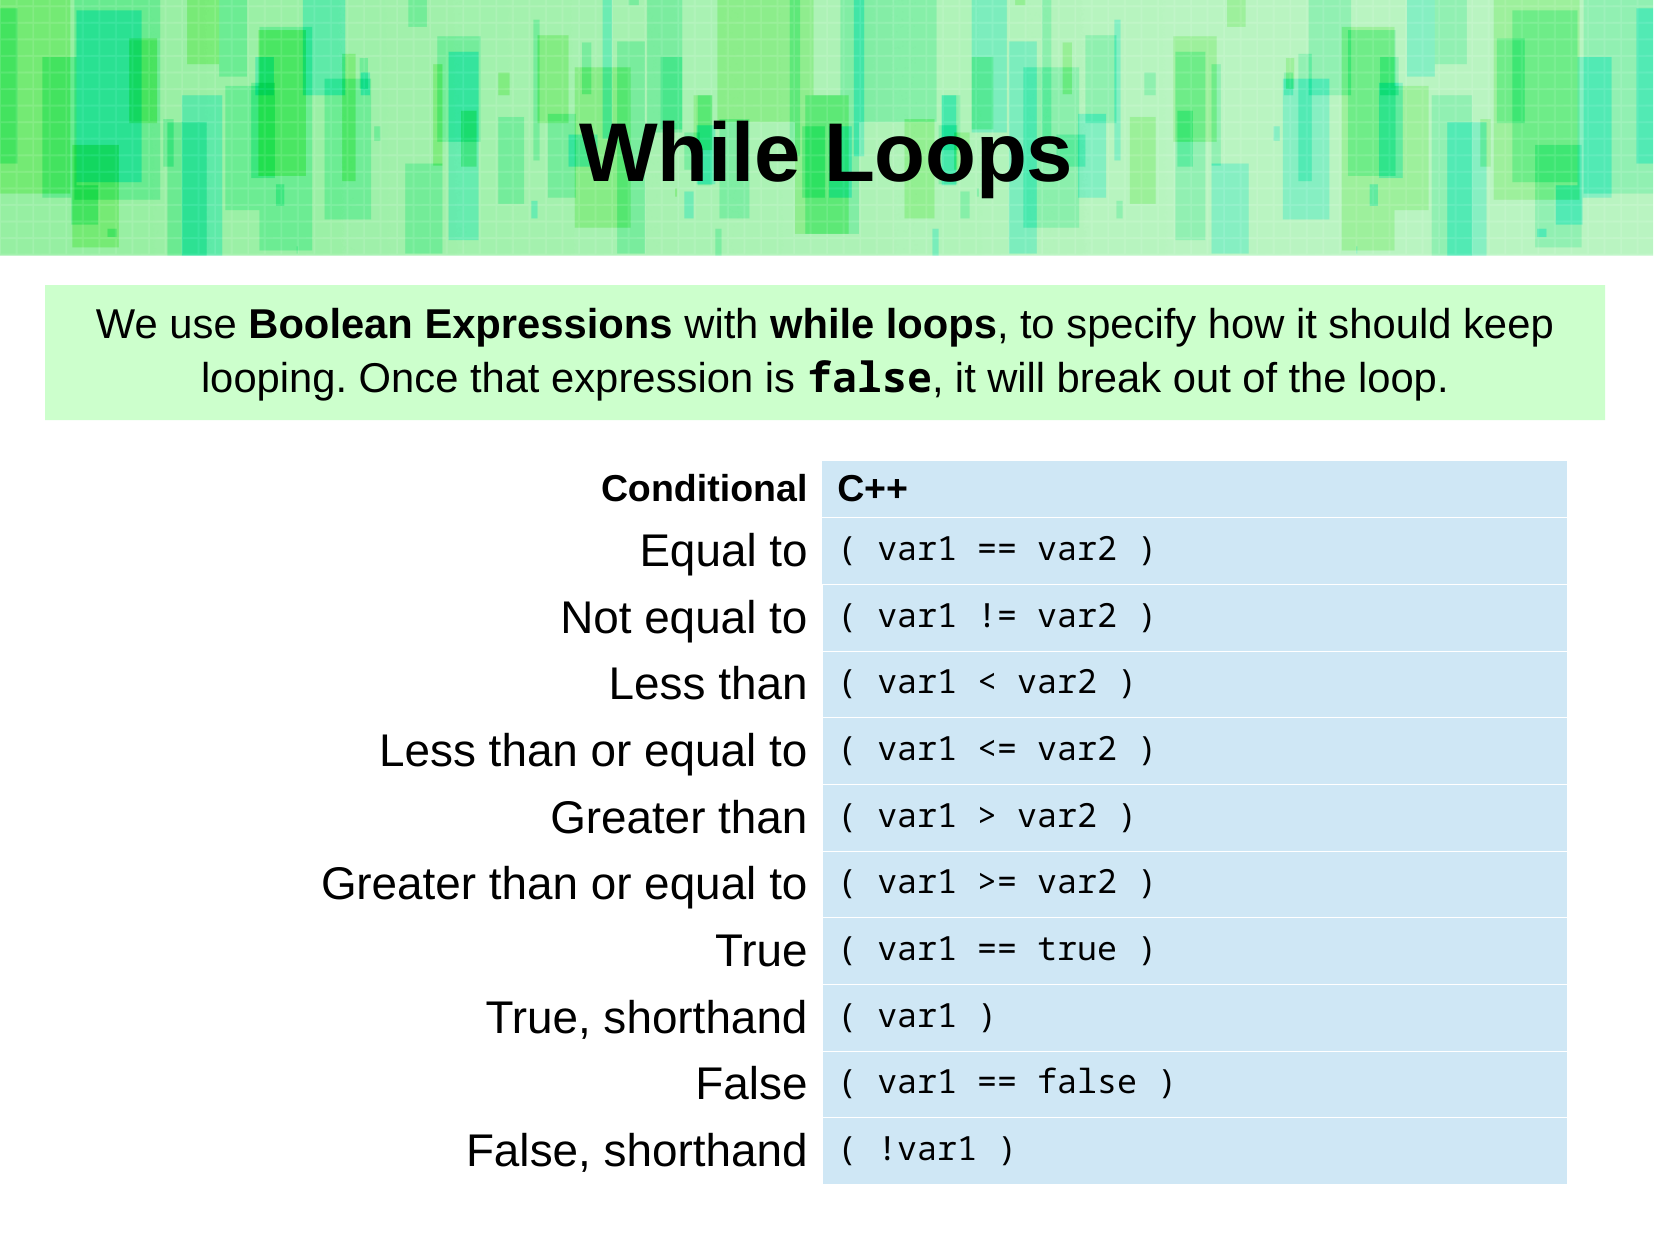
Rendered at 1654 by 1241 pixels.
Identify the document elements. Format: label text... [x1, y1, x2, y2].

text_box We use Boolean Expressions with while loops, to specify how it should keep looping. Once that expression is false, it will break out of the loop. [45, 285, 1606, 421]
table_header C++ [822, 461, 1567, 517]
table_cell True, shorthand [79, 985, 822, 1051]
table_cell Greater than [79, 785, 822, 851]
table_cell ( var1 == false ) [823, 1052, 1567, 1117]
table_cell Greater than or equal to [79, 852, 822, 917]
table_cell False [79, 1052, 822, 1117]
table_cell Less than or equal to [79, 718, 822, 784]
table_cell True [79, 918, 822, 984]
table_cell ( !var1 ) [823, 1118, 1567, 1184]
table_cell Less than [79, 652, 822, 717]
table_cell Not equal to [79, 585, 822, 651]
table_cell ( var1 > var2 ) [823, 785, 1567, 851]
table_cell ( var1 < var2 ) [823, 652, 1567, 717]
table_cell ( var1 <= var2 ) [823, 718, 1567, 784]
table_header Conditional [79, 461, 822, 517]
table_cell ( var1 != var2 ) [823, 585, 1567, 651]
table_cell ( var1 == var2 ) [822, 518, 1567, 584]
table_cell False, shorthand [79, 1118, 822, 1184]
table_cell Equal to [79, 518, 822, 584]
picture [0, 0, 1654, 1241]
title While Loops [82, 49, 1571, 257]
table_cell ( var1 >= var2 ) [823, 852, 1567, 917]
table_cell ( var1 == true ) [823, 918, 1567, 984]
table_cell ( var1 ) [823, 985, 1567, 1051]
